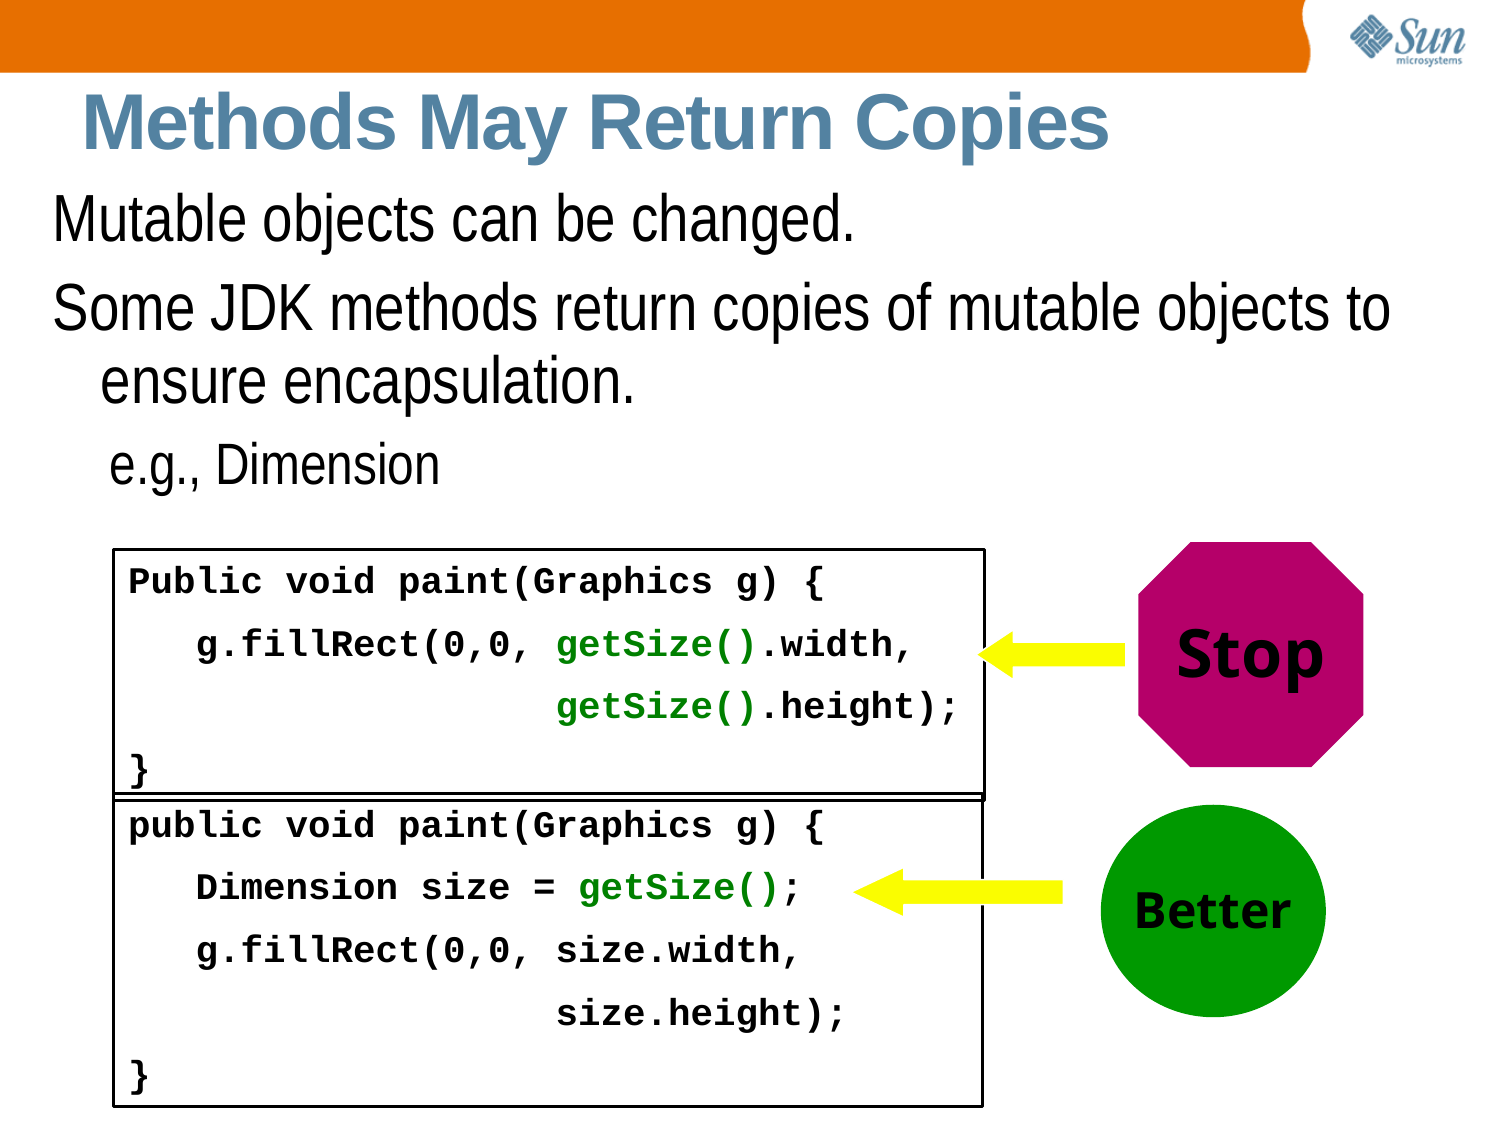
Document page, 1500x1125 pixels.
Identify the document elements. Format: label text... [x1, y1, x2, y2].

list Mutable objects can be changed. Some JDK methods return copies of mutable objects to ensure encapsulation. e.g., Dimension [33, 183, 1405, 549]
text_box [1100, 873, 1108, 949]
text_box [1354, 584, 1364, 725]
text_box [850, 867, 1064, 918]
text_box [1165, 742, 1337, 768]
text_box [1319, 874, 1326, 948]
text_box public void paint(Graphics g) { Dimension size = getSize(); g.fillRect(0,0, size.width, size.height); } [113, 793, 983, 1102]
text_box [975, 629, 1126, 680]
text_box Better [1108, 836, 1319, 986]
text_box [1164, 542, 1338, 568]
title Methods May Return Copies [81, 85, 1443, 192]
text_box [1133, 804, 1294, 836]
text_box [1138, 584, 1148, 725]
text_box Public void paint(Graphics g) { g.fillRect(0,0, getSize().width, getSize().height); } [113, 549, 985, 796]
text_box [1133, 986, 1294, 1018]
text_box Stop [1148, 568, 1354, 742]
picture [0, 0, 1500, 75]
